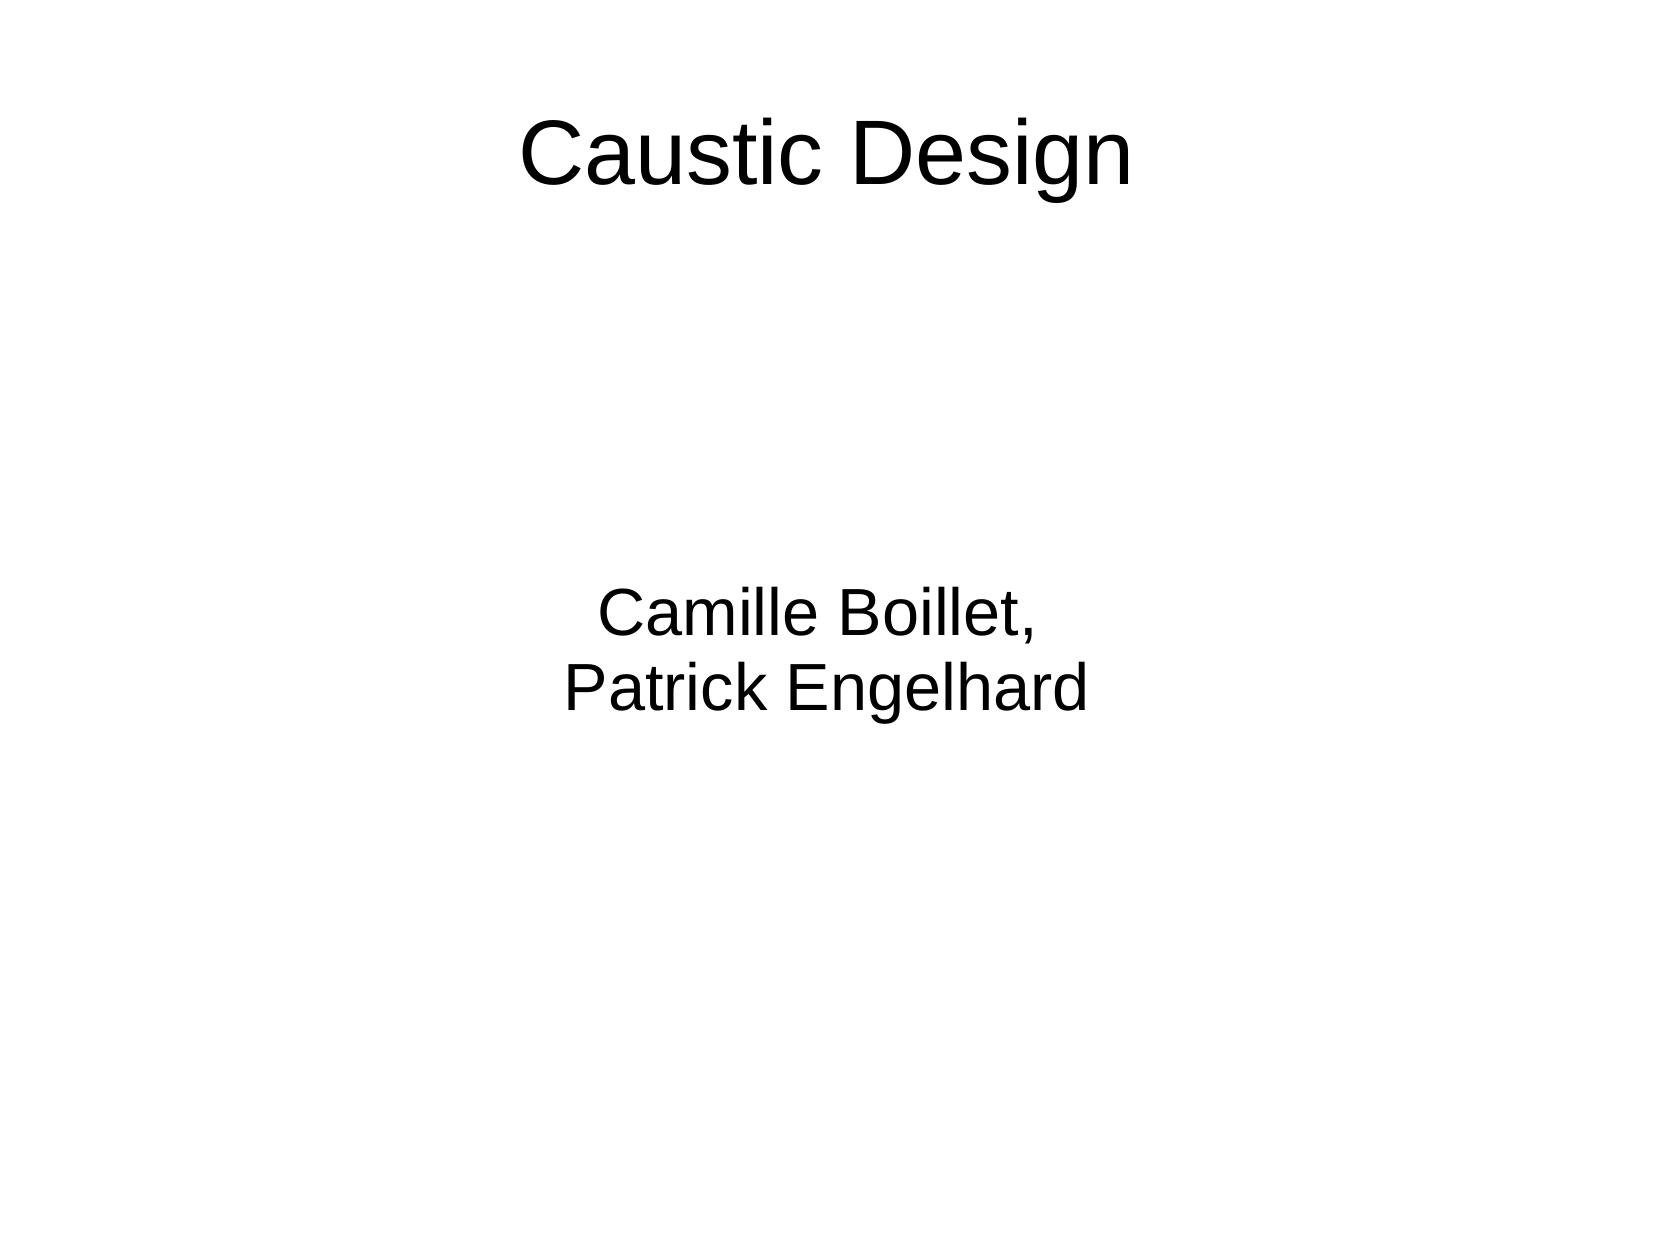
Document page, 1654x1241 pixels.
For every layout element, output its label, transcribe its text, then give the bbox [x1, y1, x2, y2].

title Caustic Design [82, 49, 1571, 257]
subtitle Camille Boillet, Patrick Engelhard [82, 290, 1571, 1010]
